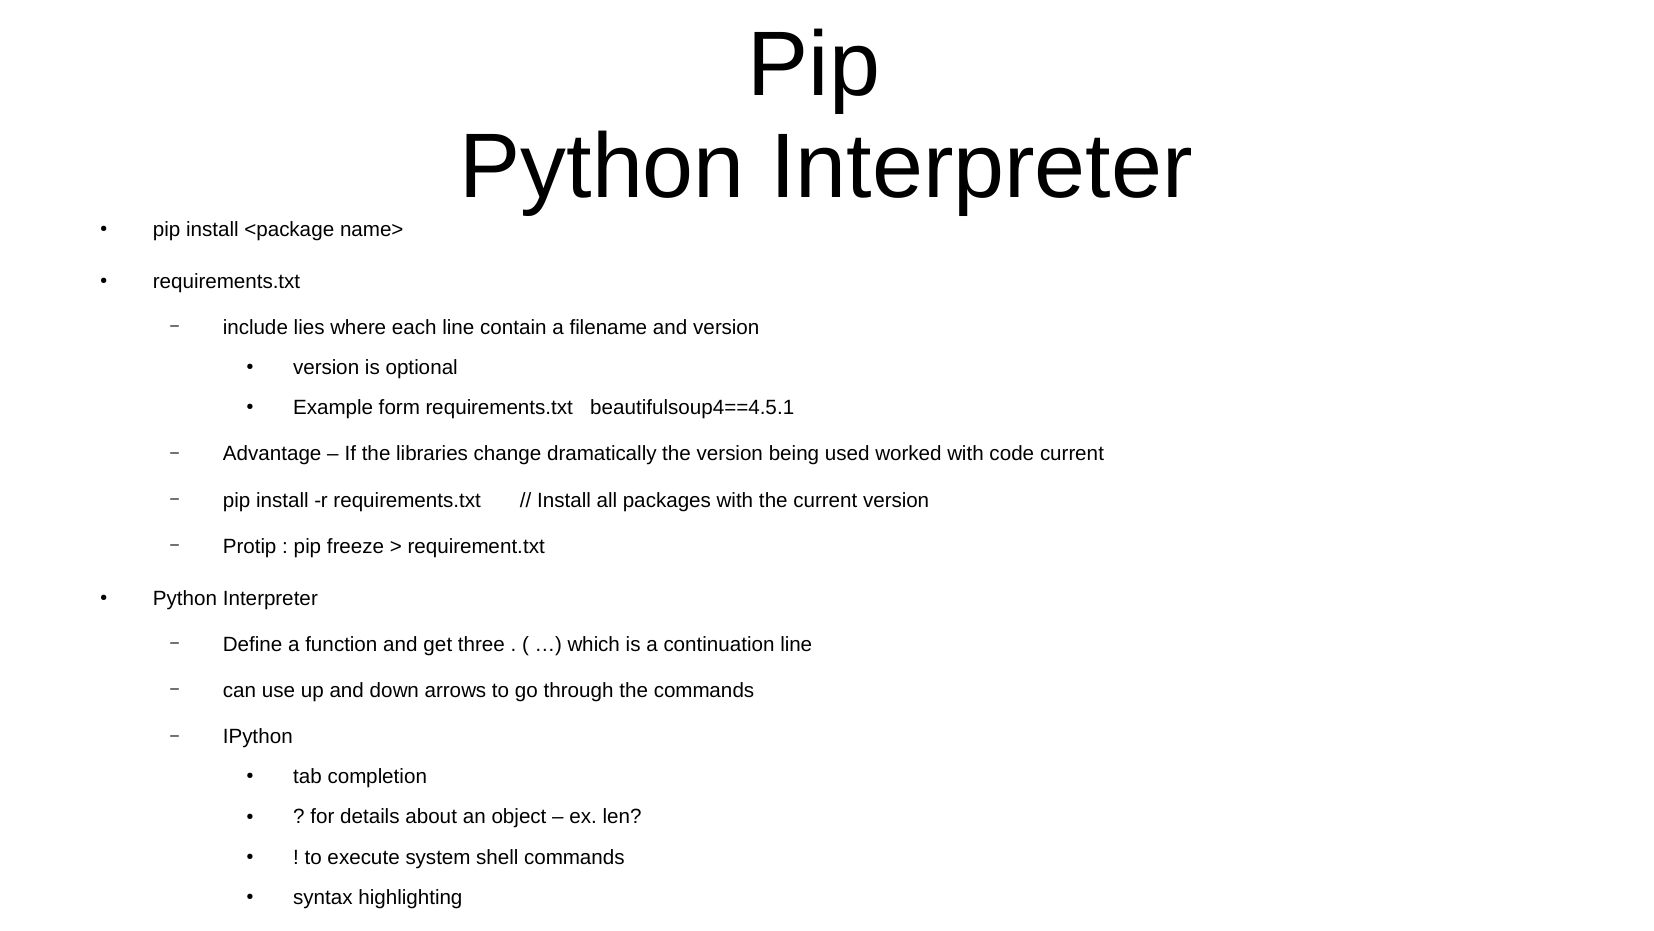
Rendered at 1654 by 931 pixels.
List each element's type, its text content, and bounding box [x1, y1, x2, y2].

title Pip Python Interpreter [82, 12, 1571, 217]
list pip install <package name> requirements.txt include lies where each line contain a filename and version version is optional Example form requirements.txt beautifulsoup4==4.5.1 Advantage – If the libraries change dramatically the version being used worked with code current pip install -r requirements.txt // Install all packages with the current version Protip : pip freeze > requirement.txt Python Interpreter Define a function and get three . ( …) which is a continuation line can use up and down arrows to go through the commands IPython tab completion ? for details about an object – ex. len? ! to execute system shell commands syntax highlighting [82, 217, 1571, 916]
